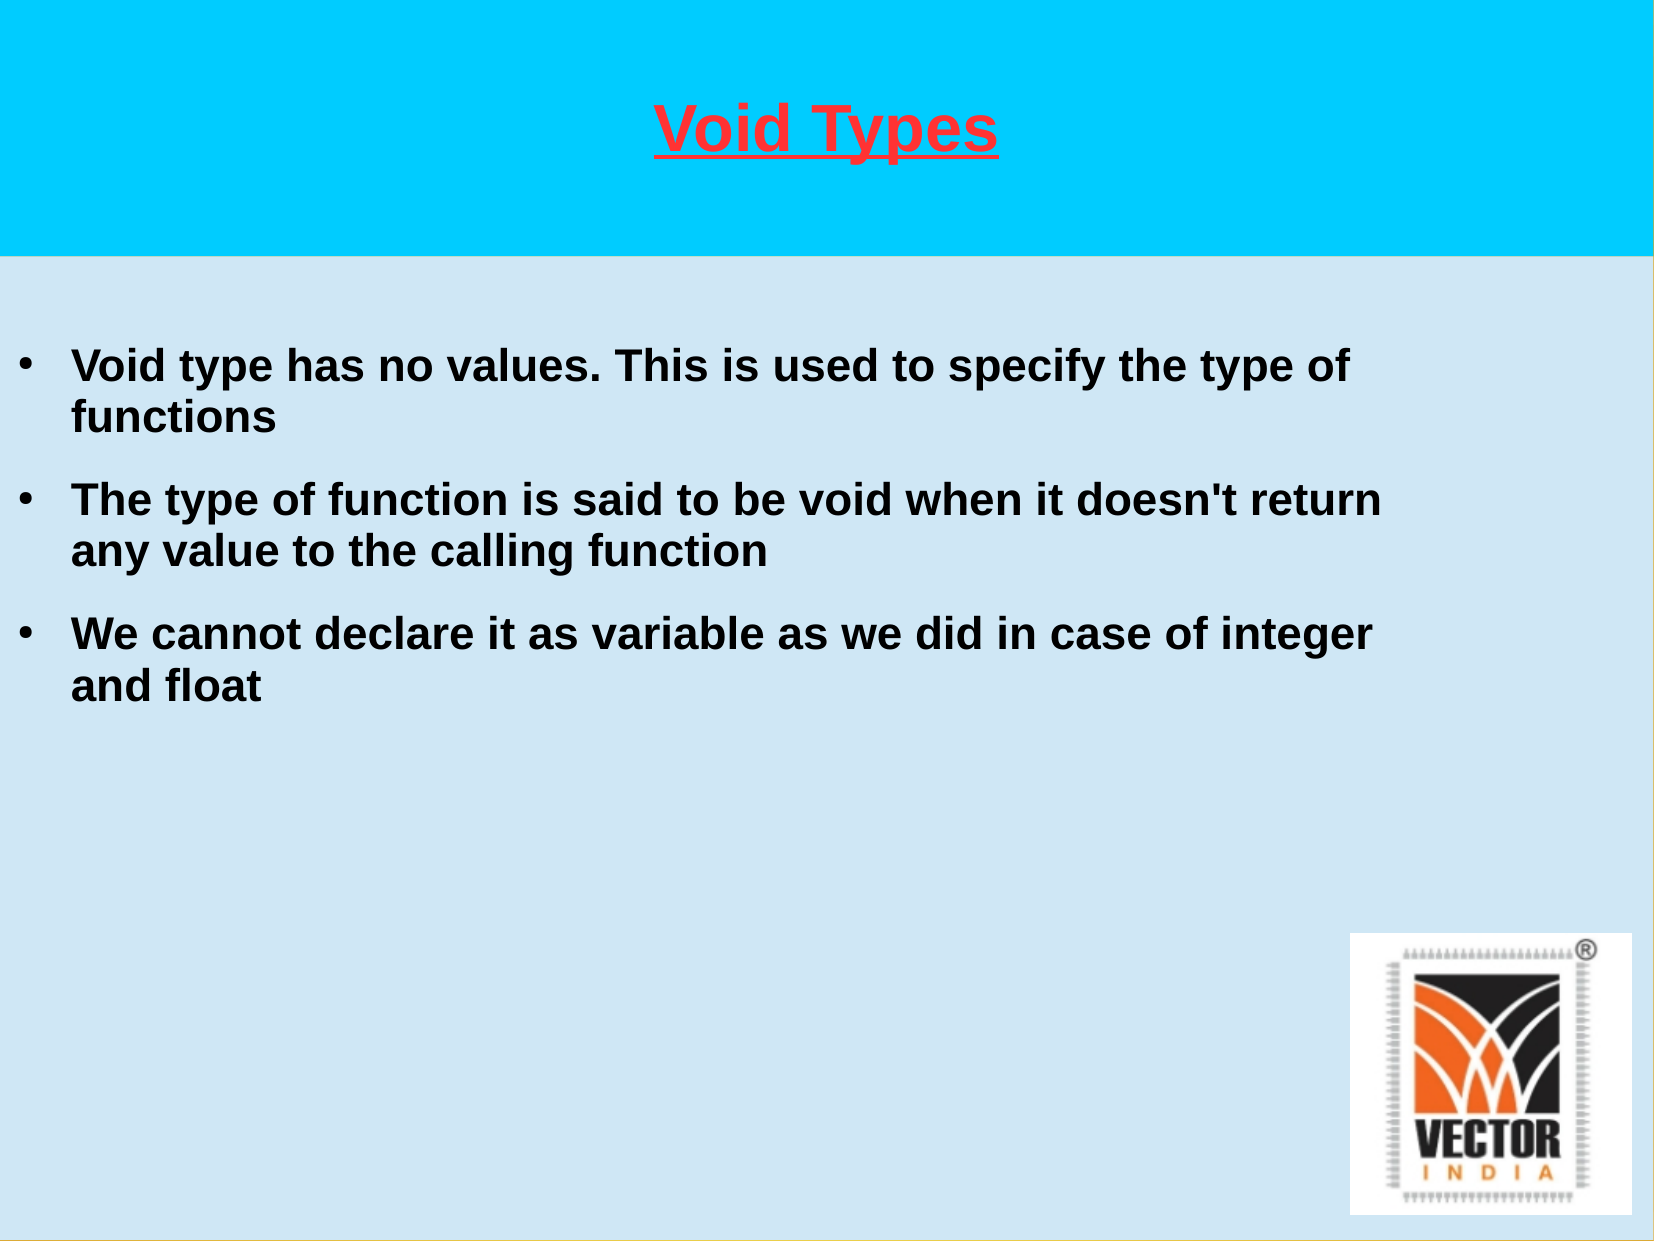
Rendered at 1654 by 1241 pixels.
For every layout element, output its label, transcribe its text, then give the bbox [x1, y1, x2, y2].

title Void Types [0, 0, 1654, 256]
picture [1350, 933, 1632, 1216]
list Void type has no values. This is used to specify the type of functions The type of function is said to be void when it doesn't return any value to the calling function We cannot declare it as variable as we did in case of integer and float [0, 256, 1654, 1241]
